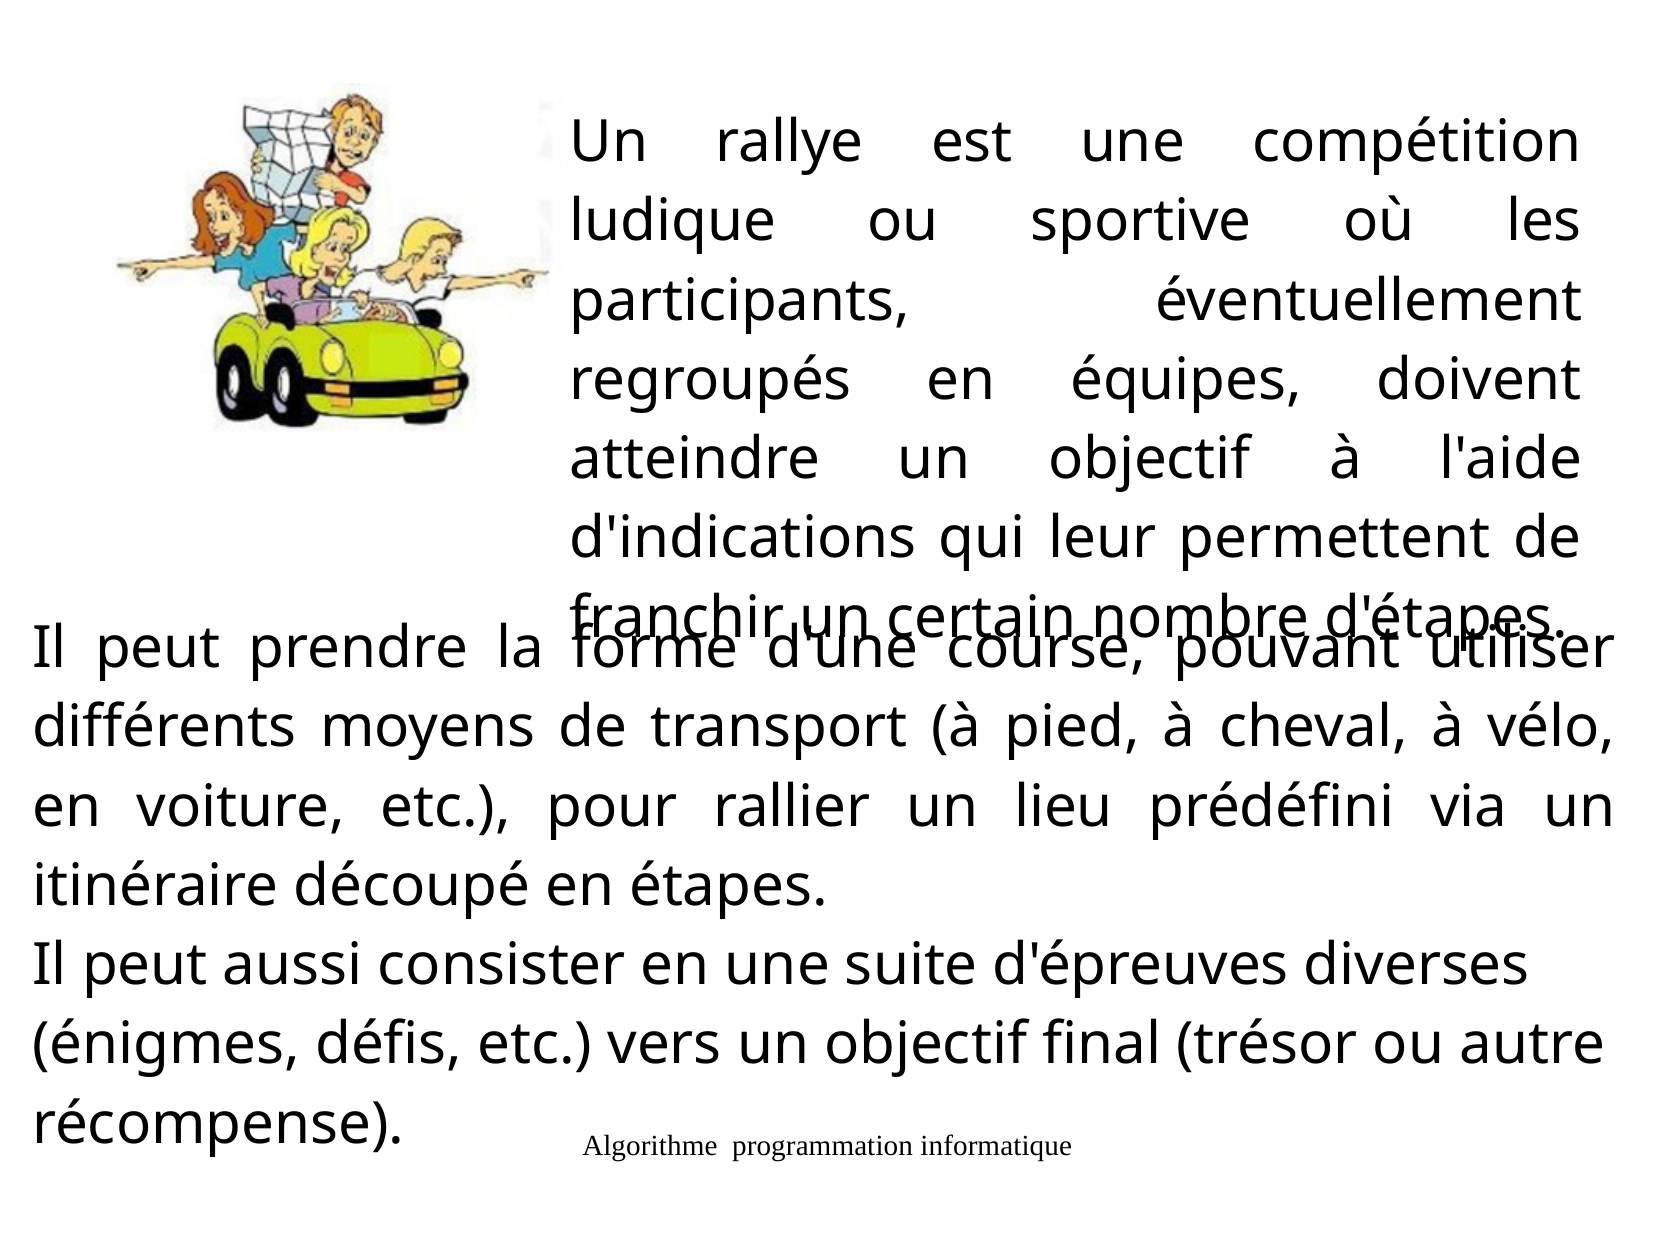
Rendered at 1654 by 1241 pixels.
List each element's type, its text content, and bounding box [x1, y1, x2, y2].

text_box Un rallye est une compétition ludique ou sportive où les participants, éventuellement regroupés en équipes, doivent atteindre un objectif à l'aide d'indications qui leur permettent de franchir un certain nombre d'étapes. [555, 91, 1597, 544]
text_box Il peut prendre la forme d'une course, pouvant utiliser différents moyens de transport (à pied, à cheval, à vélo, en voiture, etc.), pour rallier un lieu prédéfini via un itinéraire découpé en étapes. Il peut aussi consister en une suite d'épreuves diverses (énigmes, défis, etc.) vers un objectif final (trésor ou autre récompense). [17, 597, 1630, 1123]
picture [99, 83, 567, 449]
